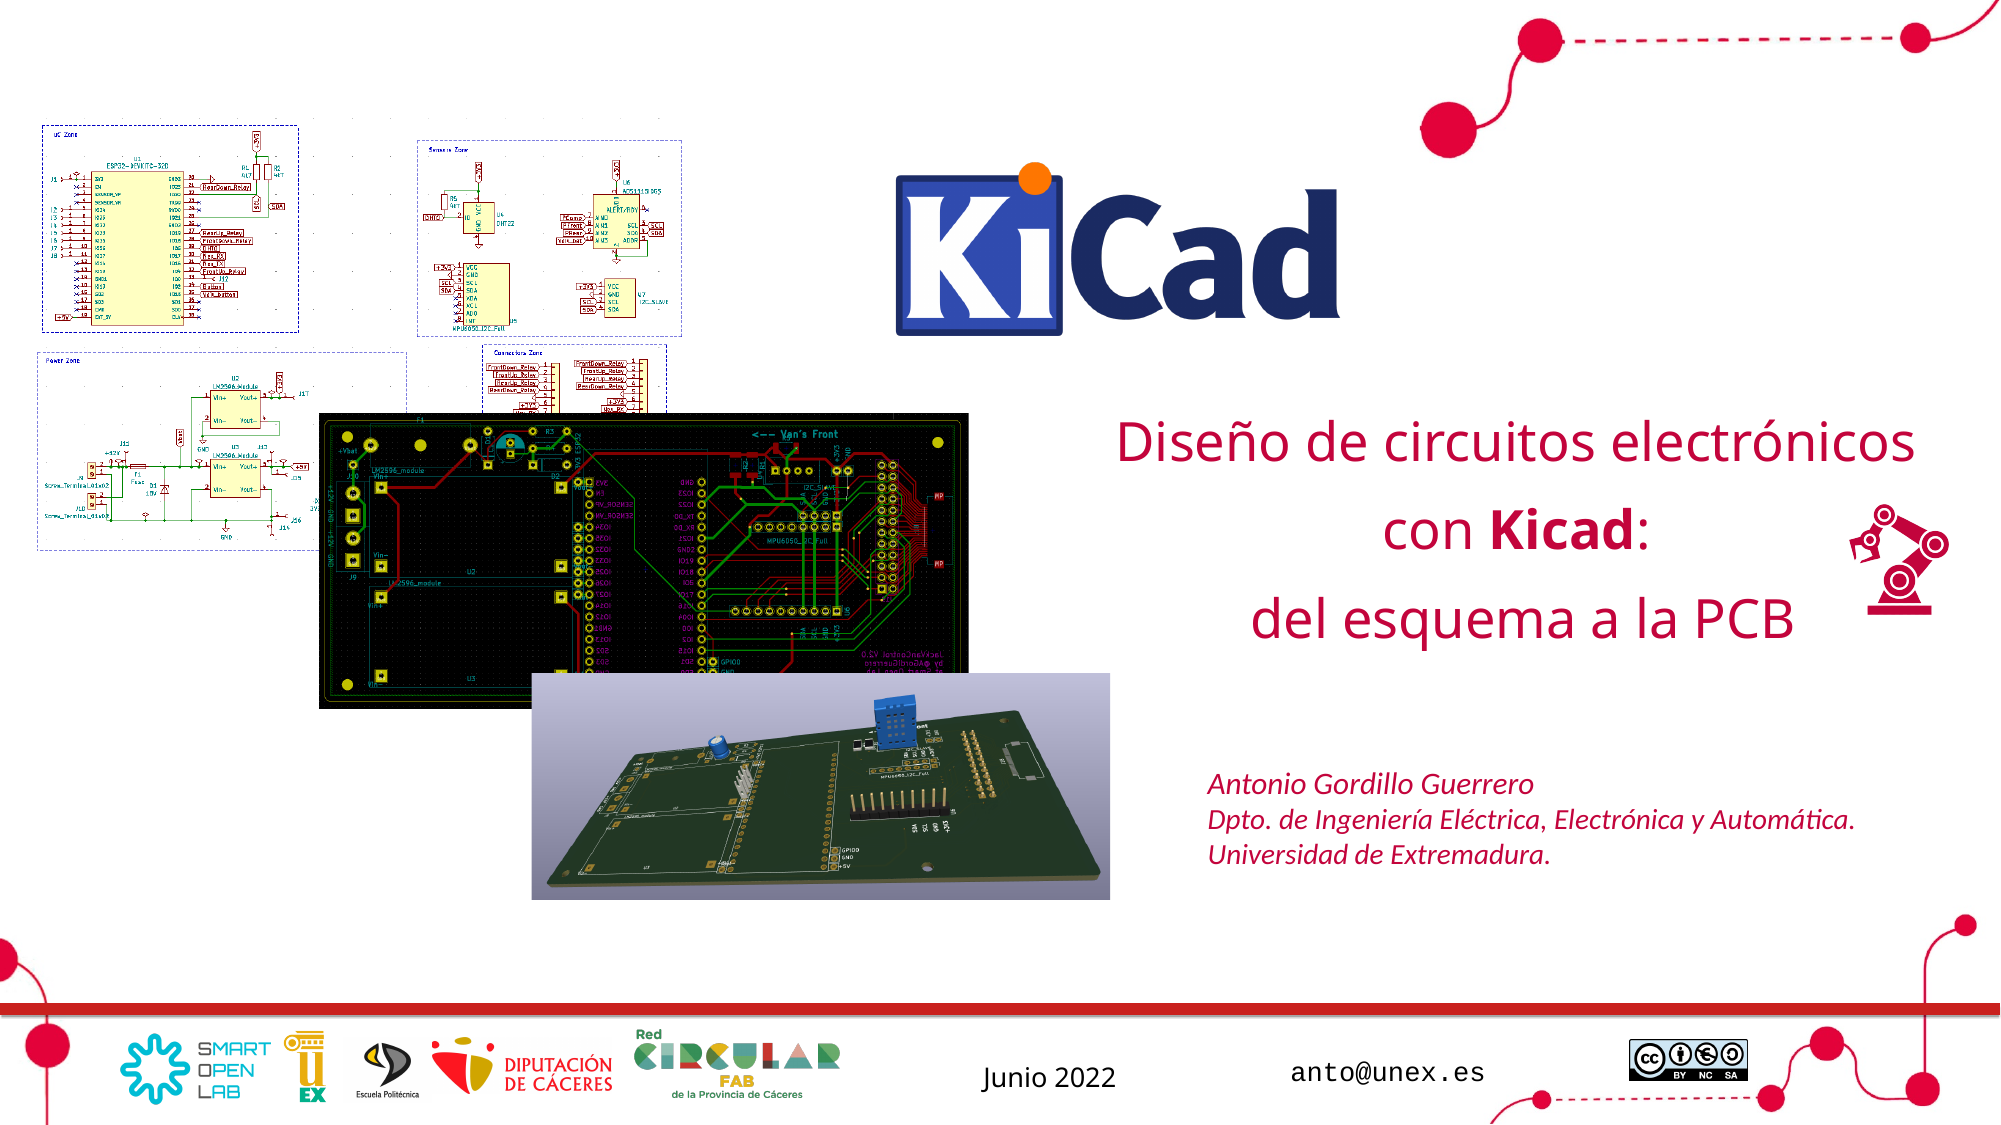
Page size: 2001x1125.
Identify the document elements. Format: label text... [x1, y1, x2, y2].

picture [1849, 504, 1949, 615]
picture [1629, 1039, 1748, 1081]
text_box Antonio Gordillo Guerrero Dpto. de Ingeniería Eléctrica, Electrónica y Automática. Universidad de Extremadura. [1192, 755, 1893, 879]
picture [28, 118, 1111, 900]
picture [118, 1031, 273, 1107]
picture [634, 1029, 840, 1098]
text_box Diseño de circuitos electrónicos con Kicad: del esquema a la PCB [1098, 399, 1949, 810]
picture [276, 1022, 335, 1111]
picture [343, 1037, 612, 1103]
picture [885, 153, 1347, 342]
